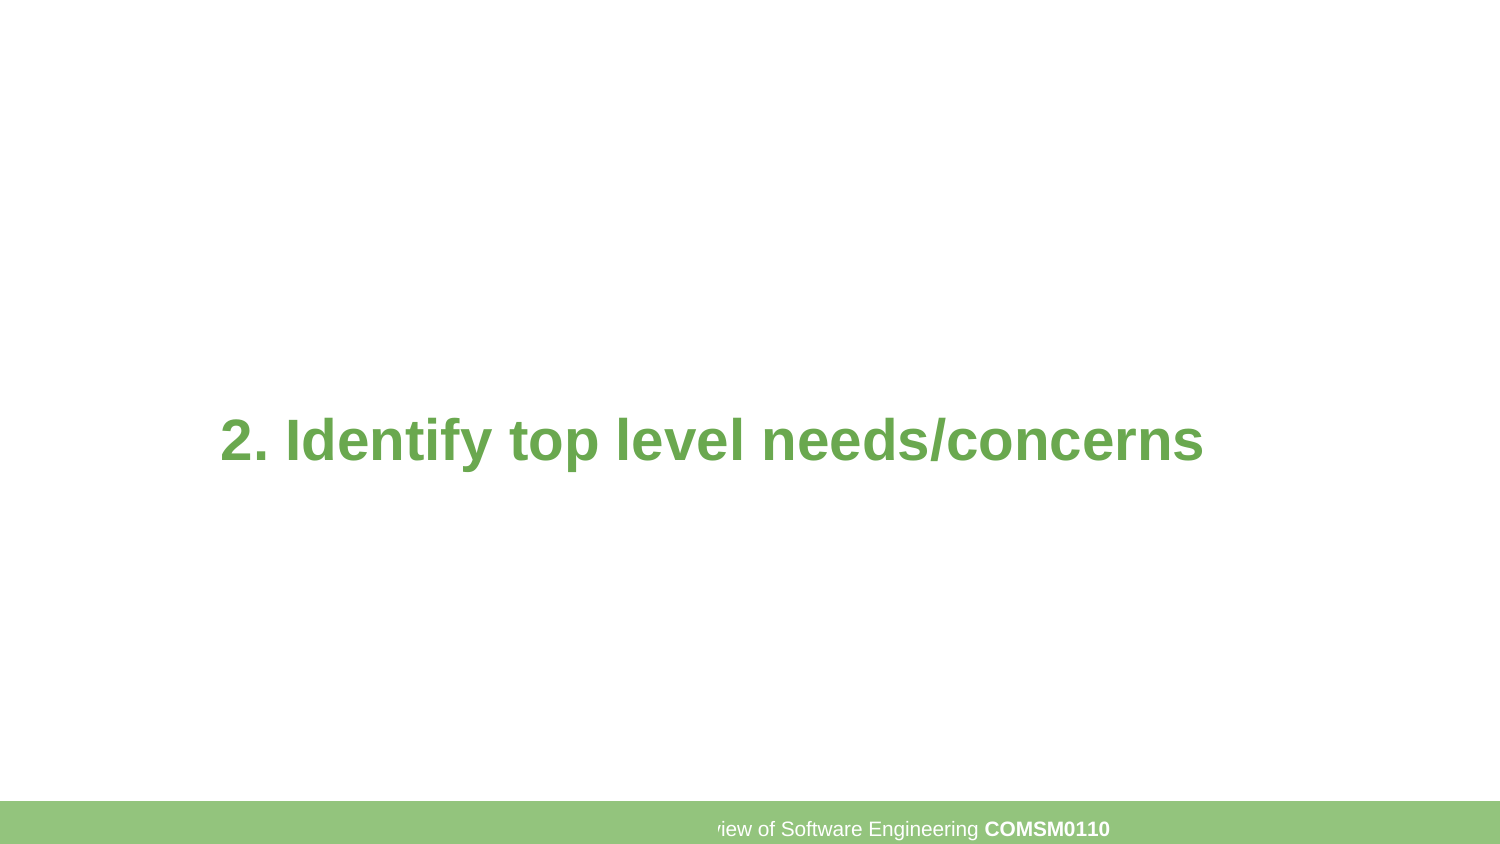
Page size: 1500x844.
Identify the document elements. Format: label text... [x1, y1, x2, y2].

title 2. Identify top level needs/concerns [14, 150, 1413, 488]
